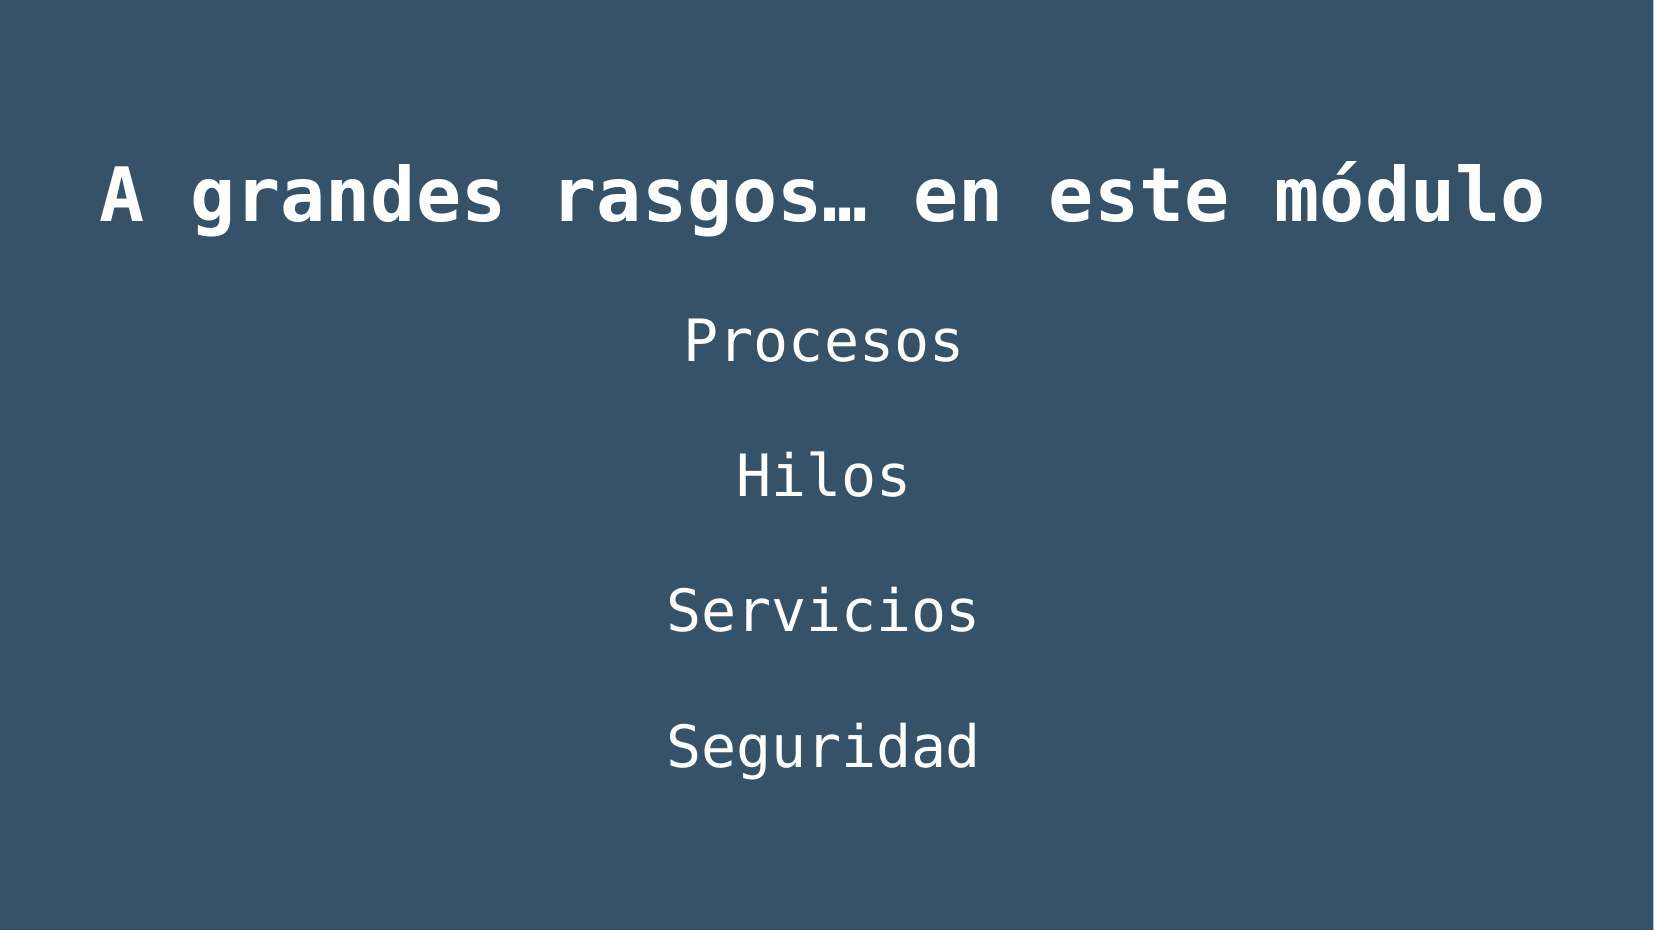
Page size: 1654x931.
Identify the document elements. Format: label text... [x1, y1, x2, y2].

title A grandes rasgos… en este módulo Procesos Hilos Servicios Seguridad [47, 11, 1601, 922]
